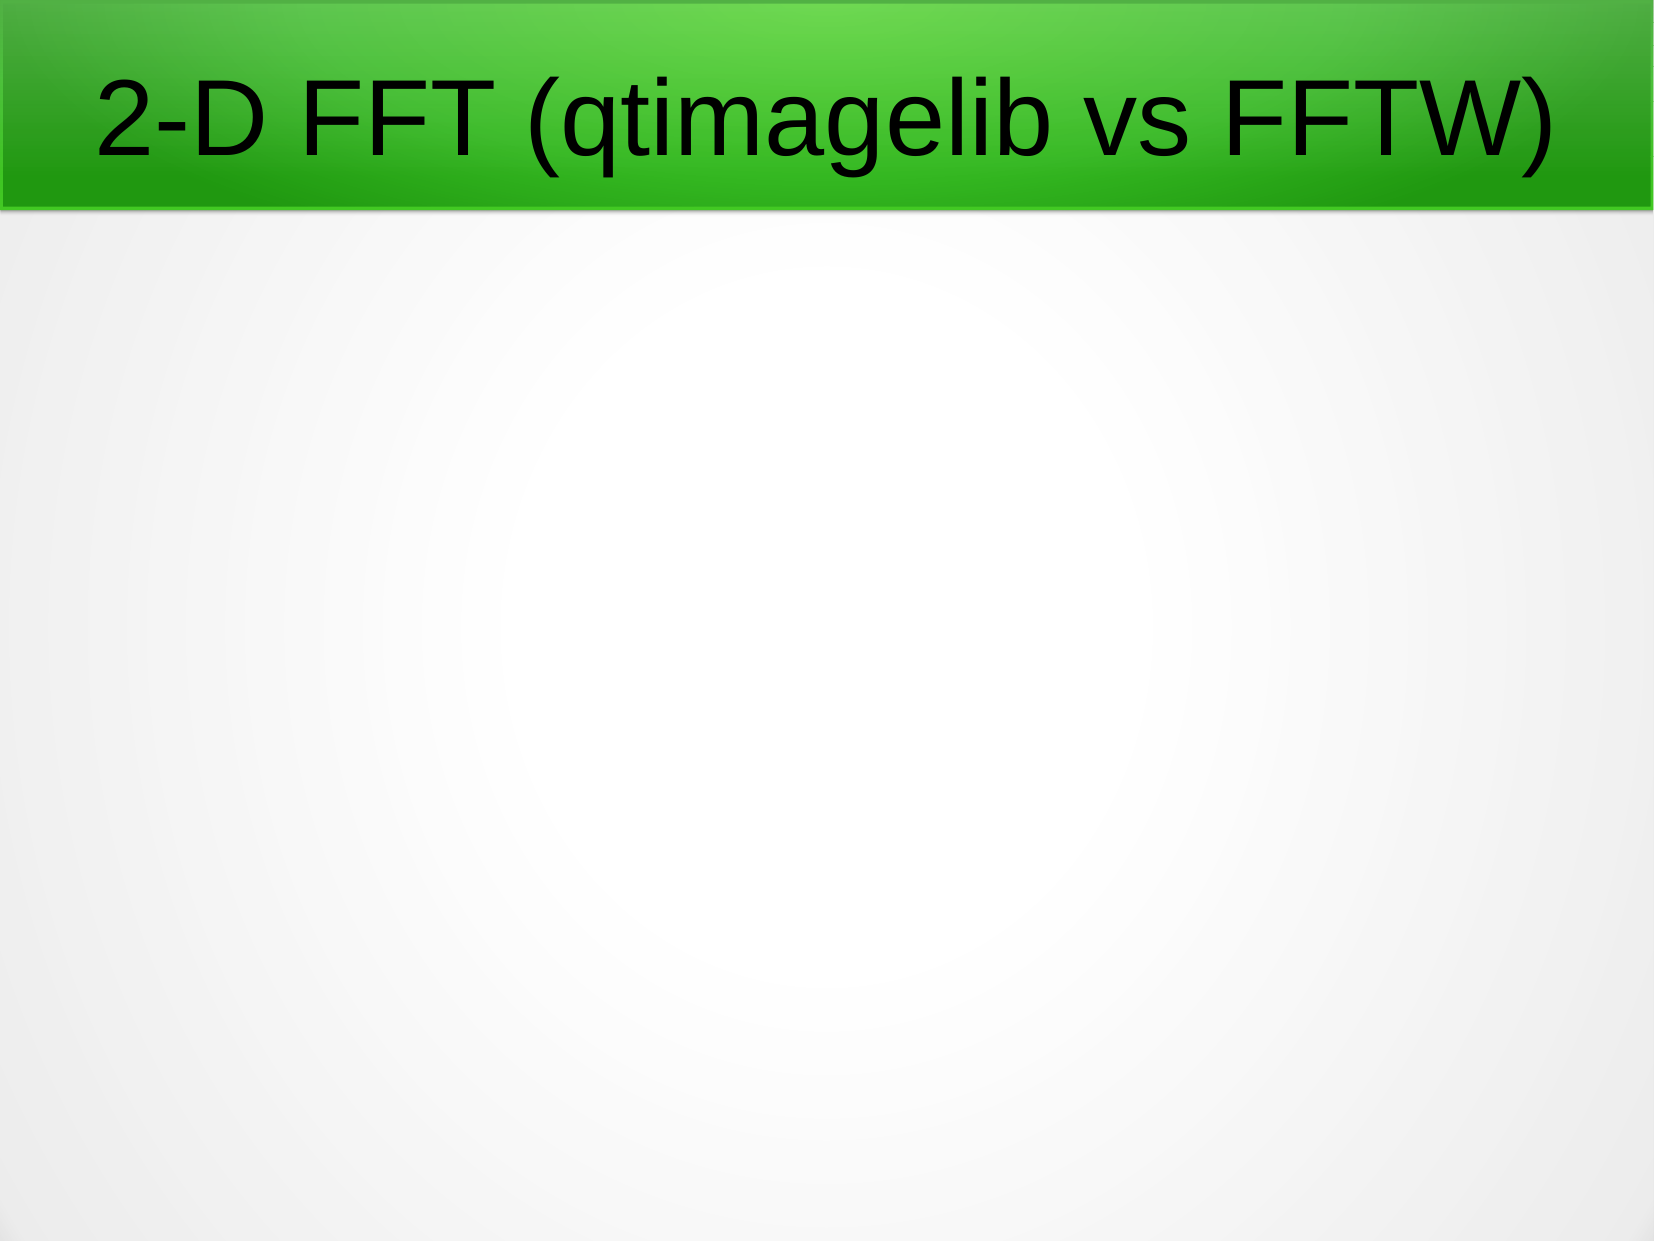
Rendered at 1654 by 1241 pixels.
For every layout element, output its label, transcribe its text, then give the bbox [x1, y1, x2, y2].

title 2-D FFT (qtimagelib vs FFTW) [82, 47, 1571, 189]
